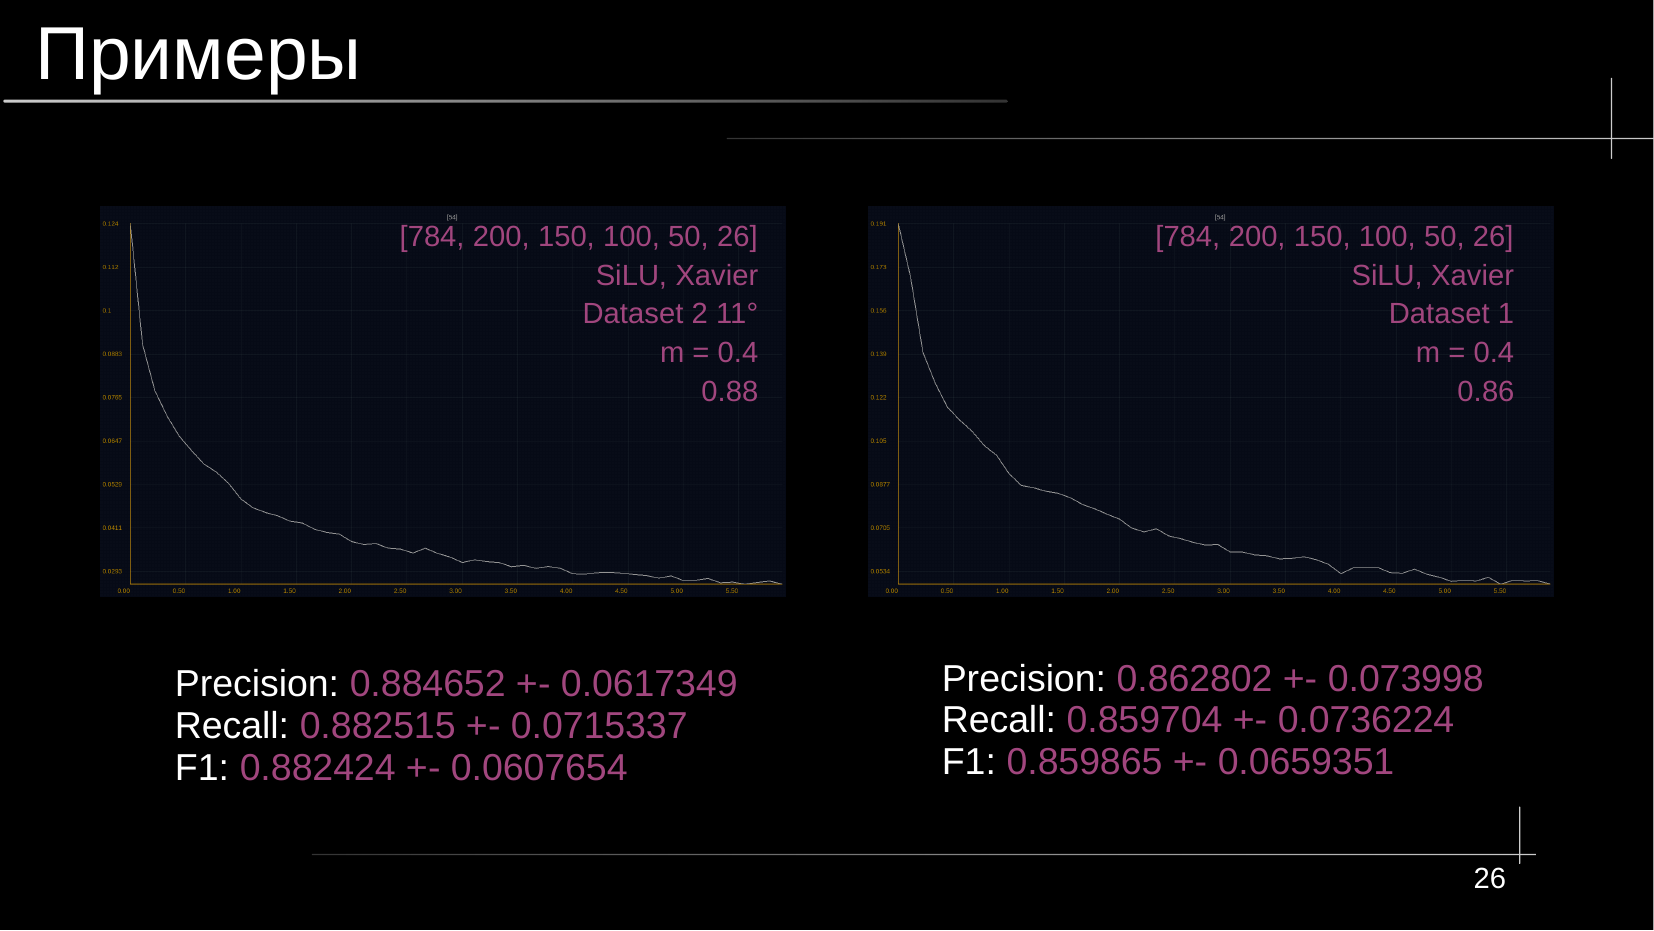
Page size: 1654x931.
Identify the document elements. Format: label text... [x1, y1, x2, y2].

picture [868, 206, 1554, 597]
text_box Precision: 0.884652 +- 0.0617349 Recall: 0.882515 +- 0.0715337 F1: 0.882424 +- 0.0607654 [160, 655, 753, 797]
picture [100, 206, 786, 597]
title Примеры [35, 0, 1601, 107]
text_box [784, 200, 150, 100, 50, 26] SiLU, Xavier Dataset 2 11° m = 0.4 0.88 [384, 212, 798, 454]
text_box Precision: 0.862802 +- 0.073998 Recall: 0.859704 +- 0.0736224 F1: 0.859865 +- 0.0659351 [927, 649, 1499, 791]
text_box [784, 200, 150, 100, 50, 26] SiLU, Xavier Dataset 1 m = 0.4 0.86 [1140, 212, 1554, 454]
